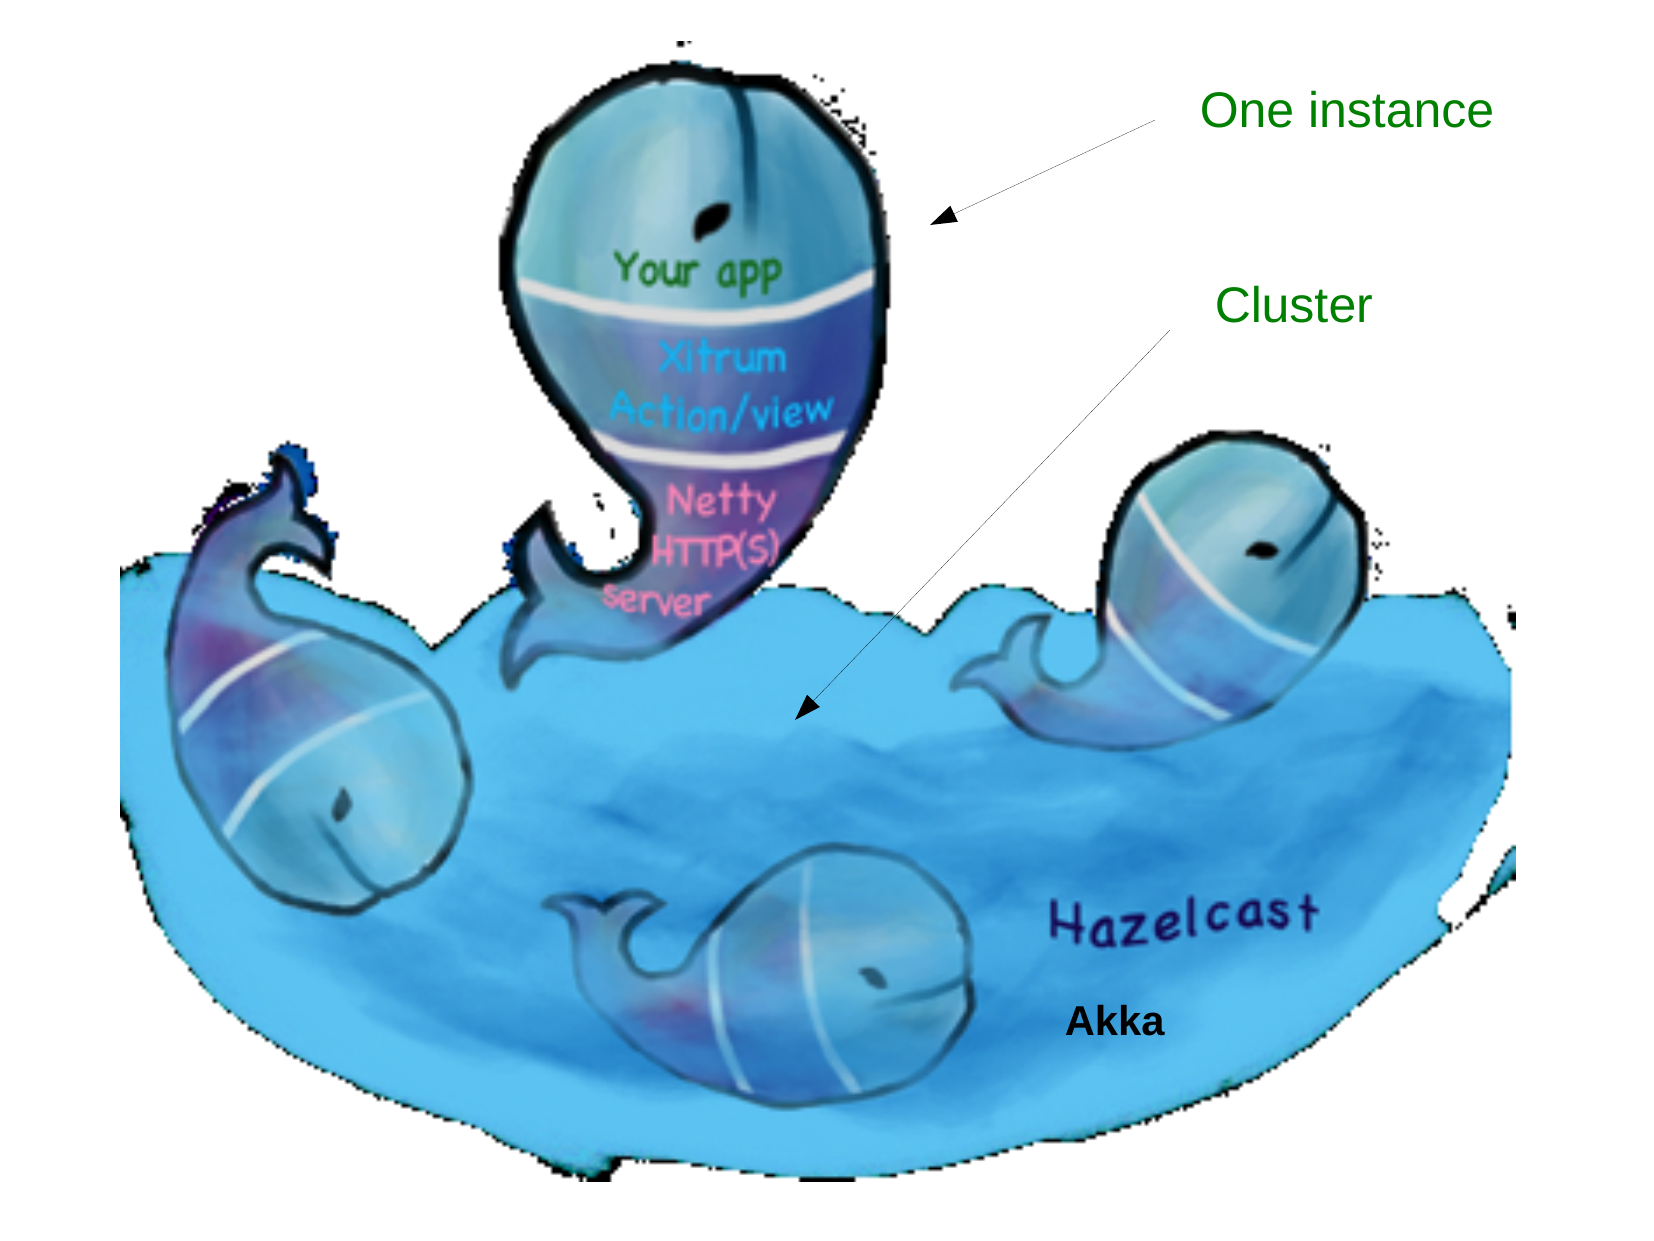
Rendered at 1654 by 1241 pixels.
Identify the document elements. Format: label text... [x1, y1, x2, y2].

picture [120, 41, 1516, 1182]
text_box One instance [1185, 75, 1591, 146]
text_box Akka [1050, 990, 1180, 1052]
text_box Cluster [1200, 270, 1486, 341]
